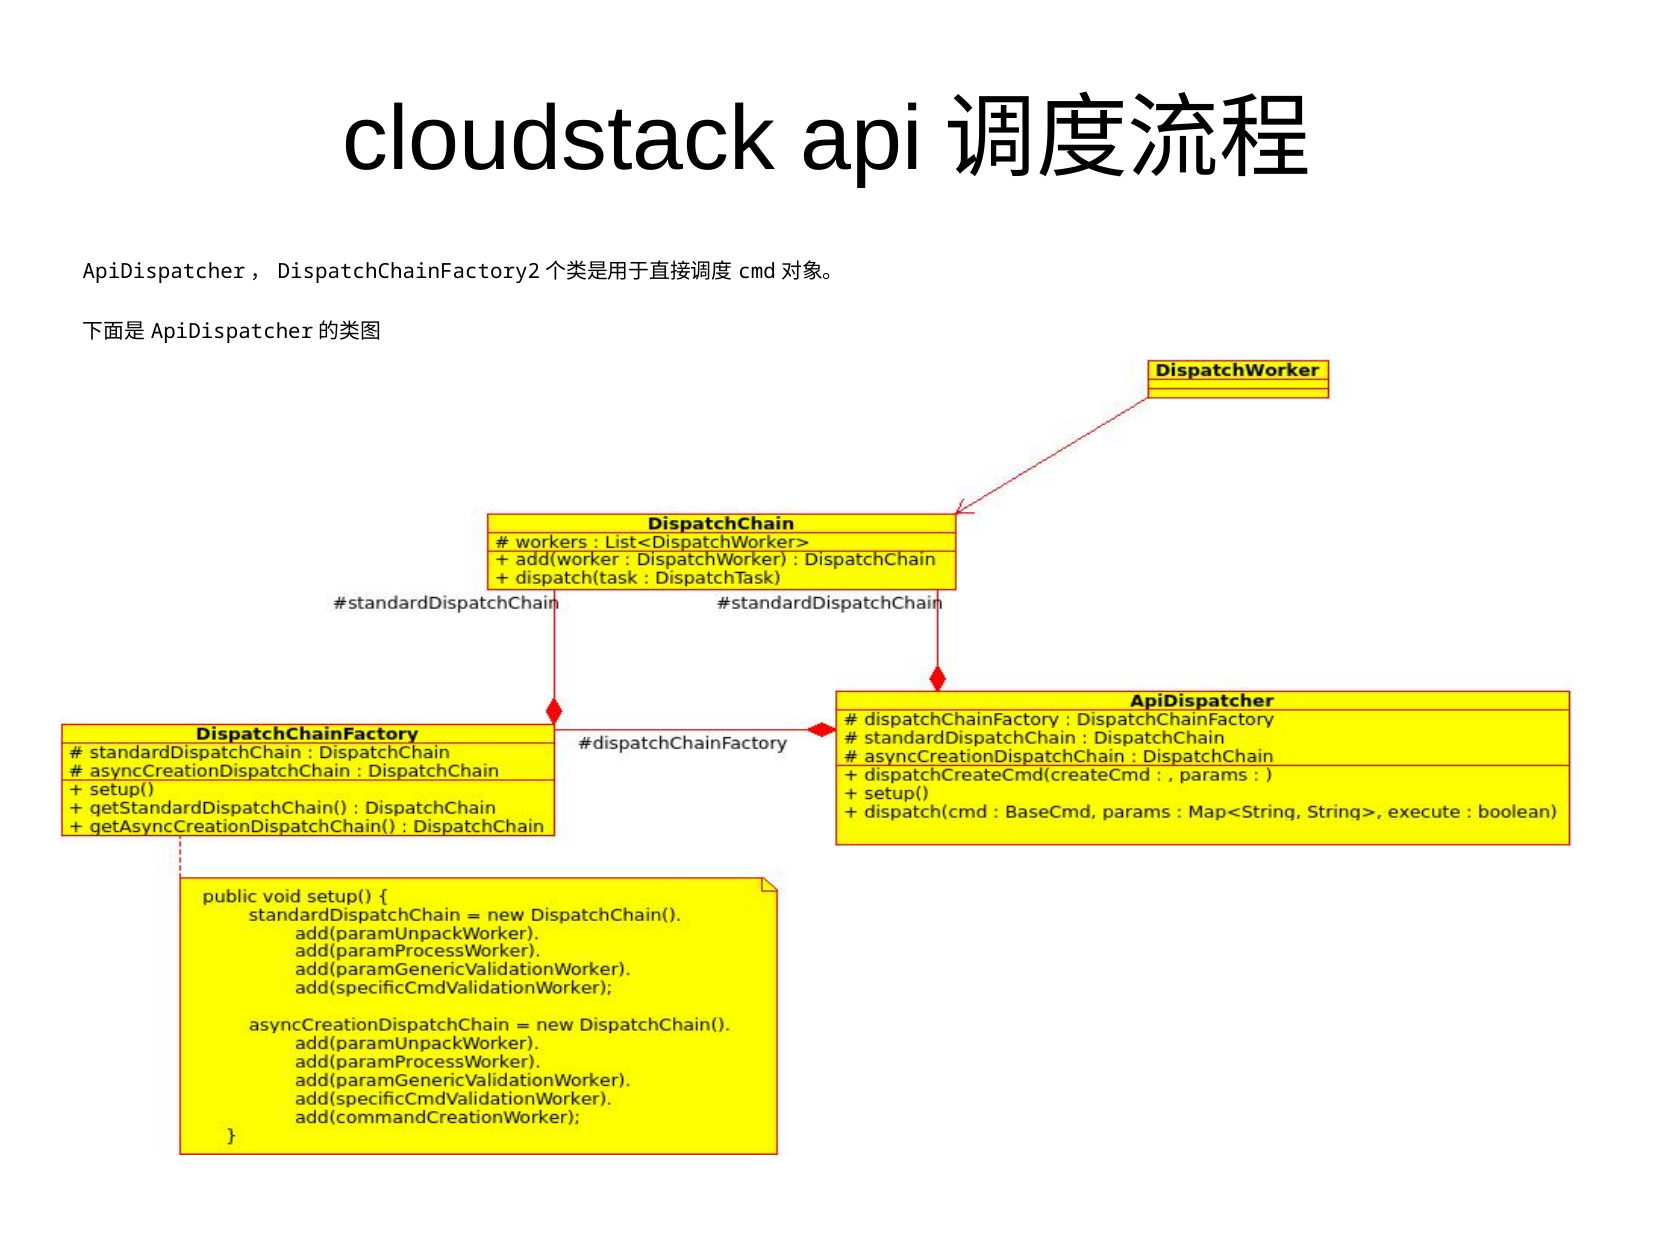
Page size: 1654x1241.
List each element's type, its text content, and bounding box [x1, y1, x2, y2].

title cloudstack api调度流程 [82, 49, 1571, 211]
list ApiDispatcher，DispatchChainFactory2个类是用于直接调度cmd对象。 下面是ApiDispatcher的类图 [82, 255, 1591, 346]
picture [60, 359, 1572, 1156]
